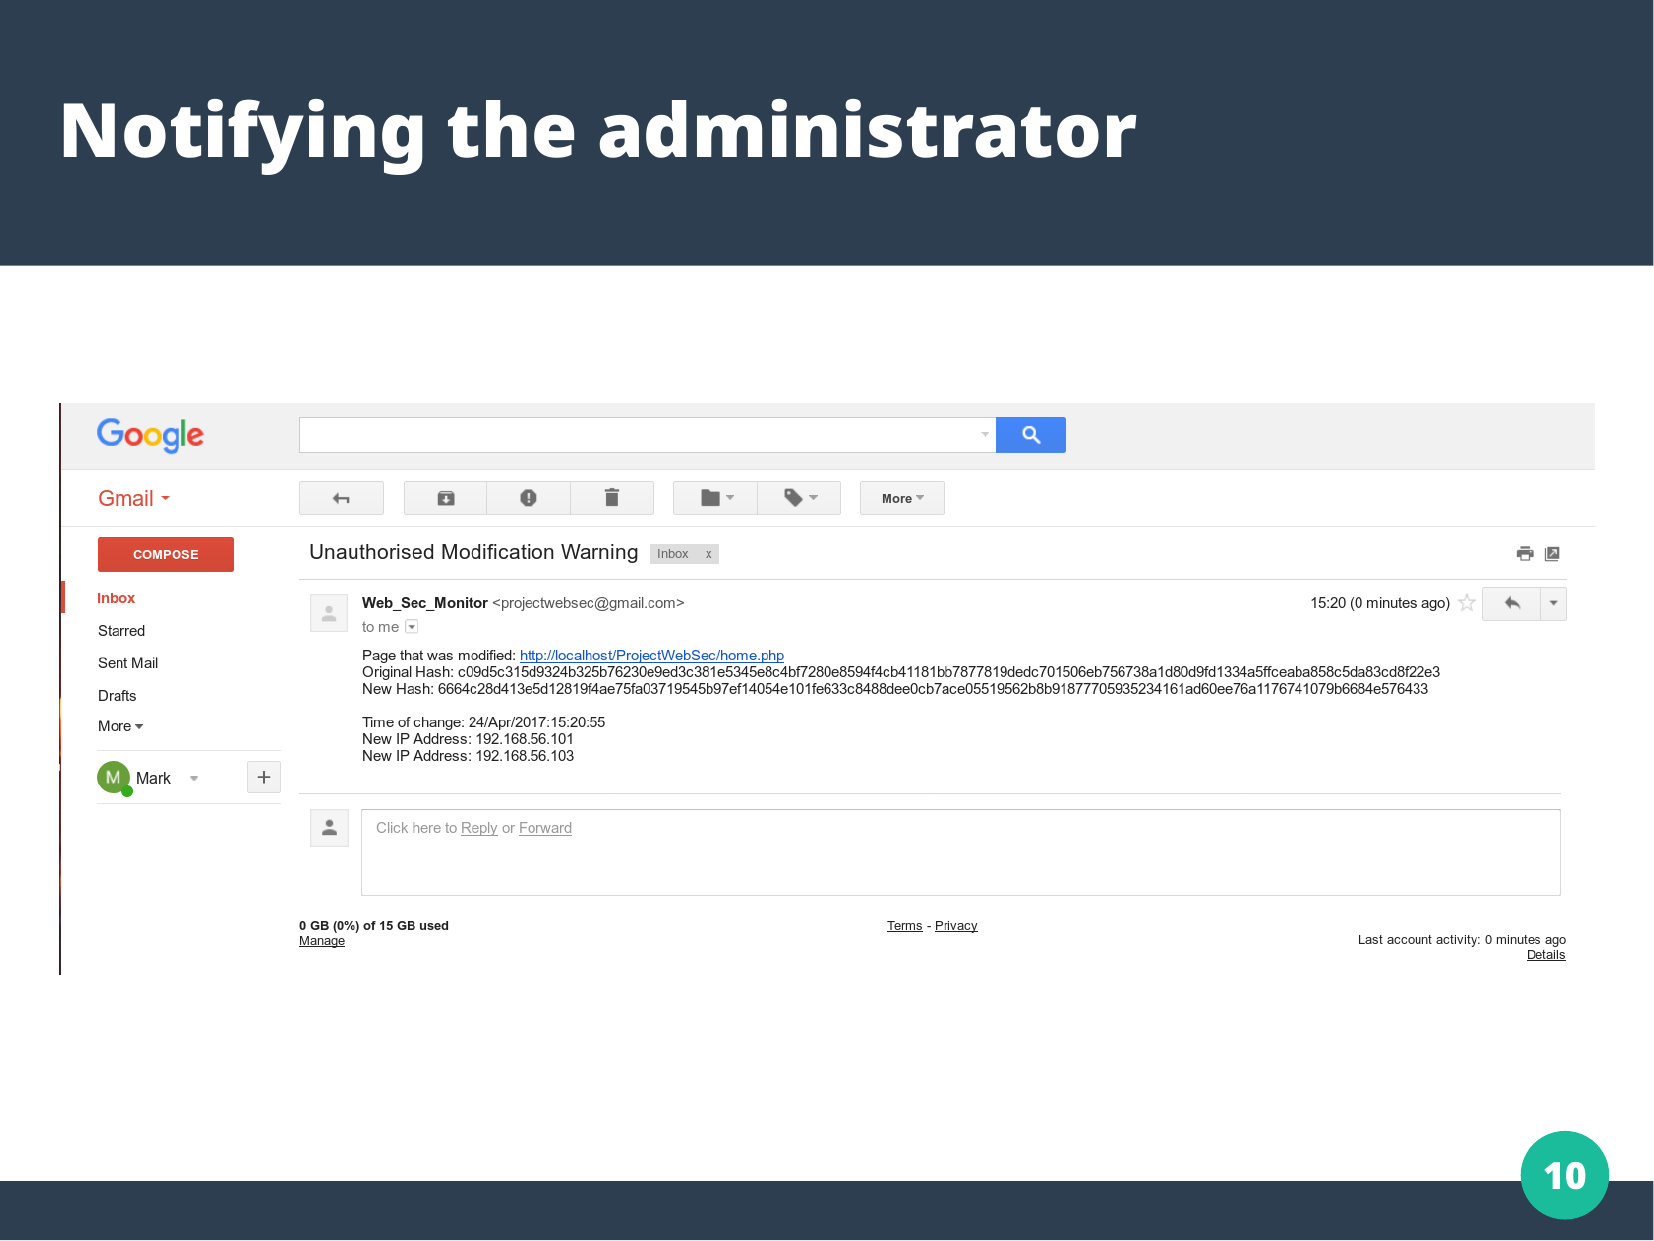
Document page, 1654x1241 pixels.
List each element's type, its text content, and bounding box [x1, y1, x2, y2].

title Notifying the administrator [59, 49, 1595, 207]
picture [59, 403, 1595, 975]
